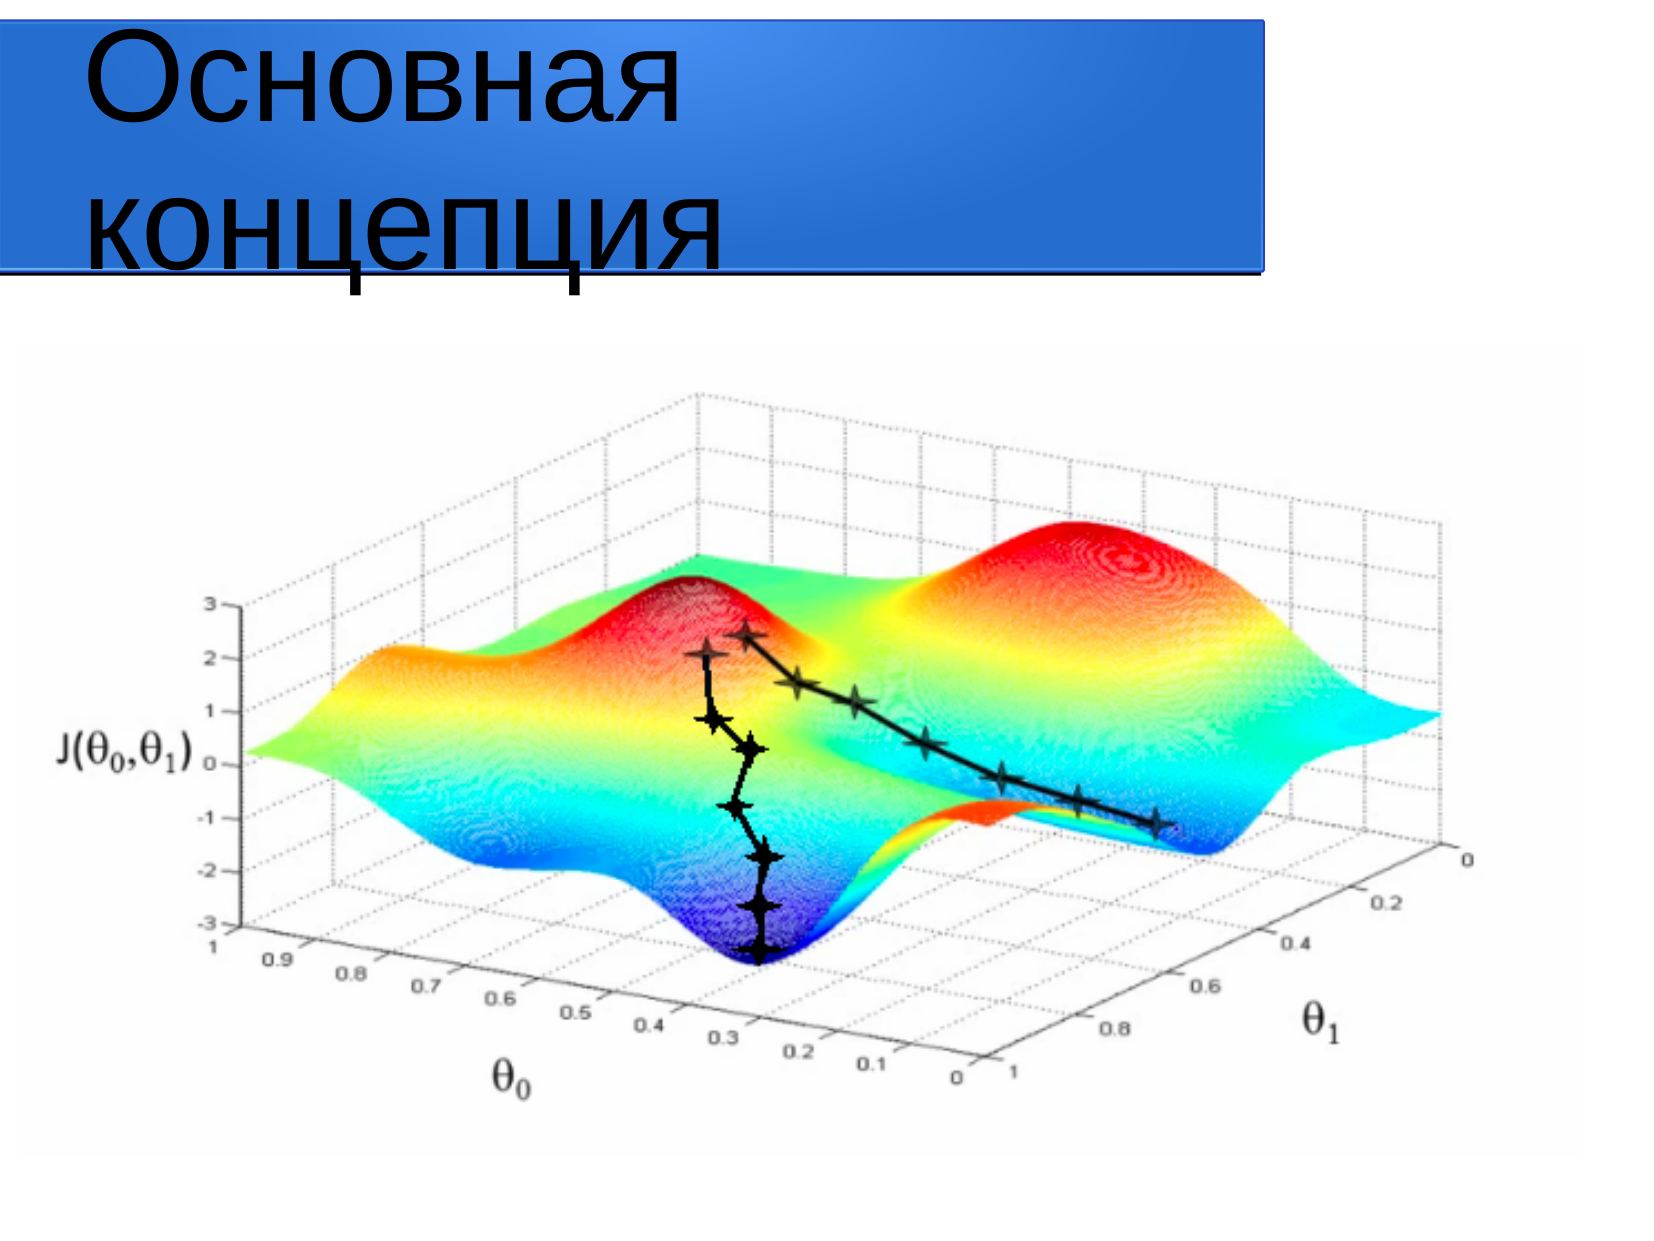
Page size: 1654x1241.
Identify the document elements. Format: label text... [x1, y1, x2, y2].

title Основная концепция [82, 2, 1235, 298]
picture [21, 344, 1583, 1158]
